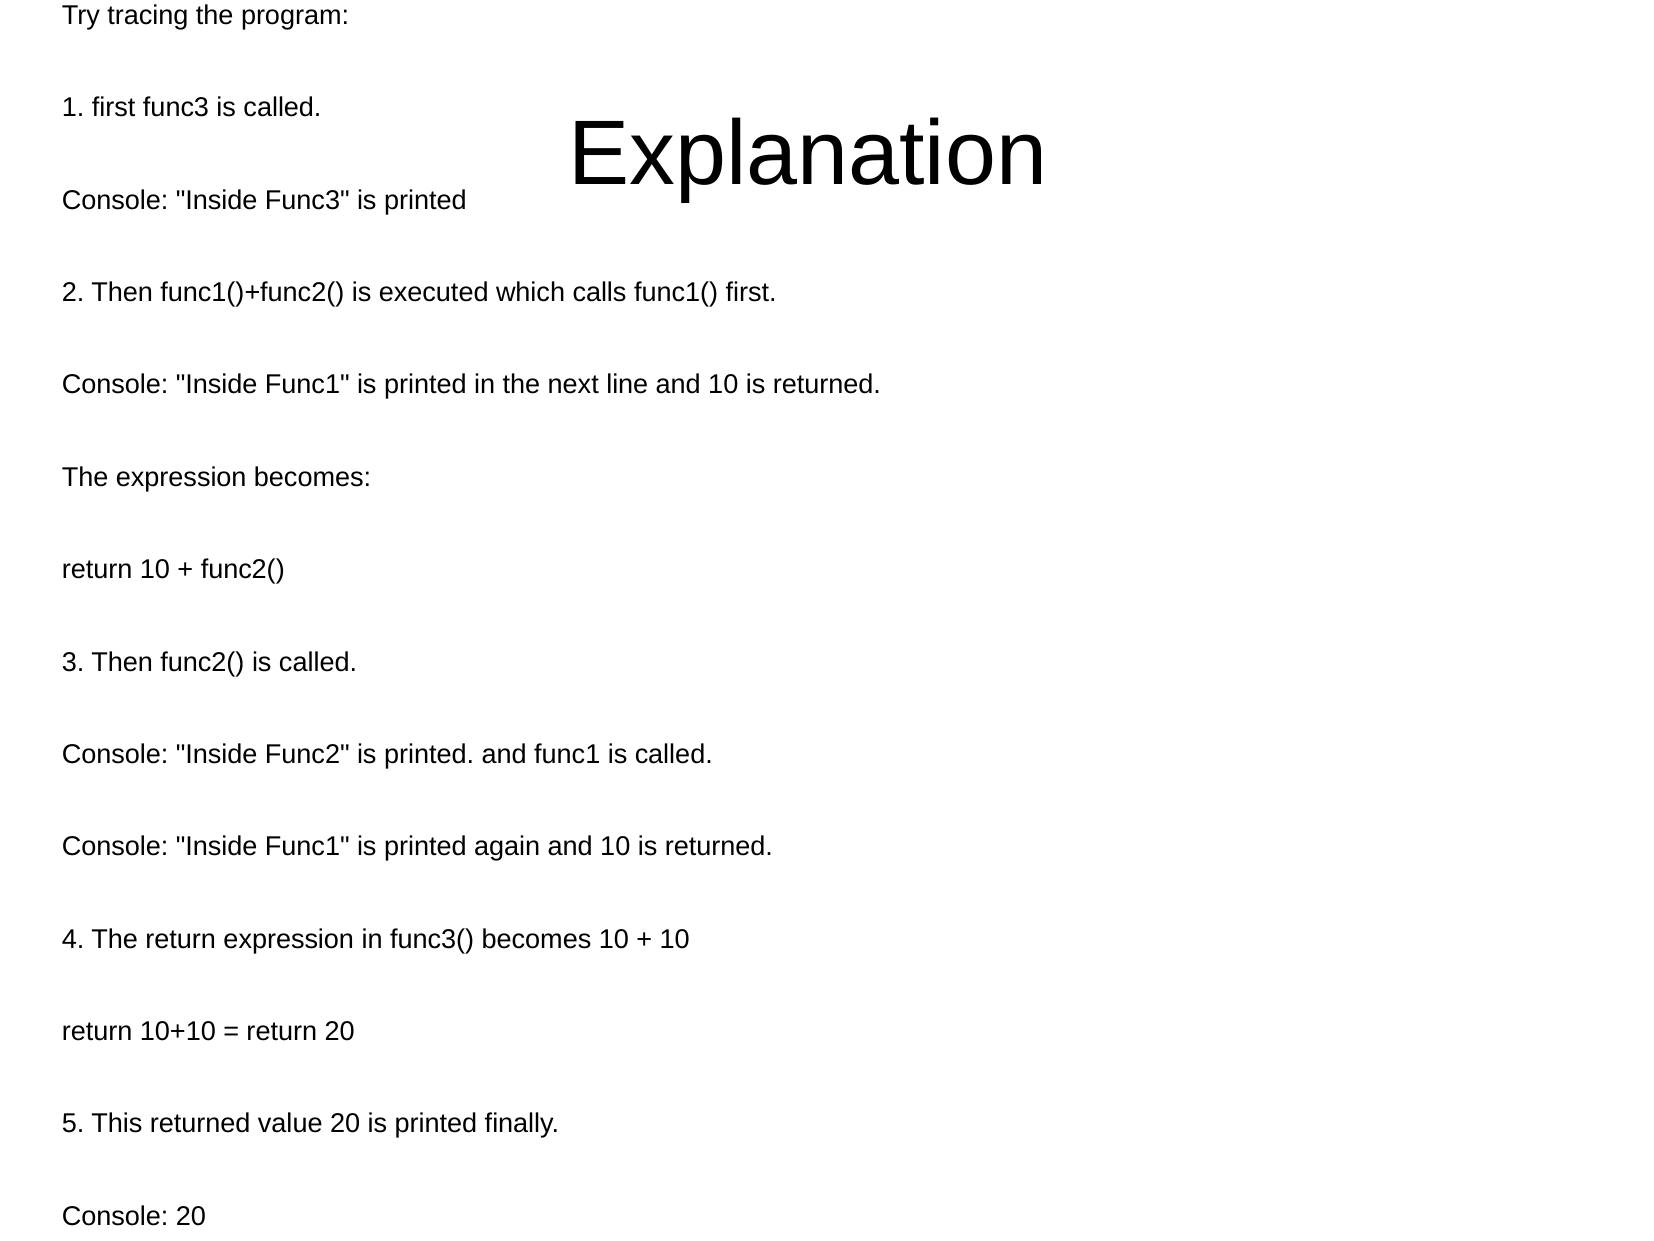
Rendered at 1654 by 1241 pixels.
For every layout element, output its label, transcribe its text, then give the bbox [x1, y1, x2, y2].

list Try tracing the program: 1. first func3 is called. Console: "Inside Func3" is printed 2. Then func1()+func2() is executed which calls func1() first. Console: "Inside Func1" is printed in the next line and 10 is returned. The expression becomes: return 10 + func2() 3. Then func2() is called. Console: "Inside Func2" is printed. and func1 is called. Console: "Inside Func1" is printed again and 10 is returned. 4. The return expression in func3() becomes 10 + 10 return 10+10 = return 20 5. This returned value 20 is printed finally. Console: 20 [23, 0, 1654, 1241]
